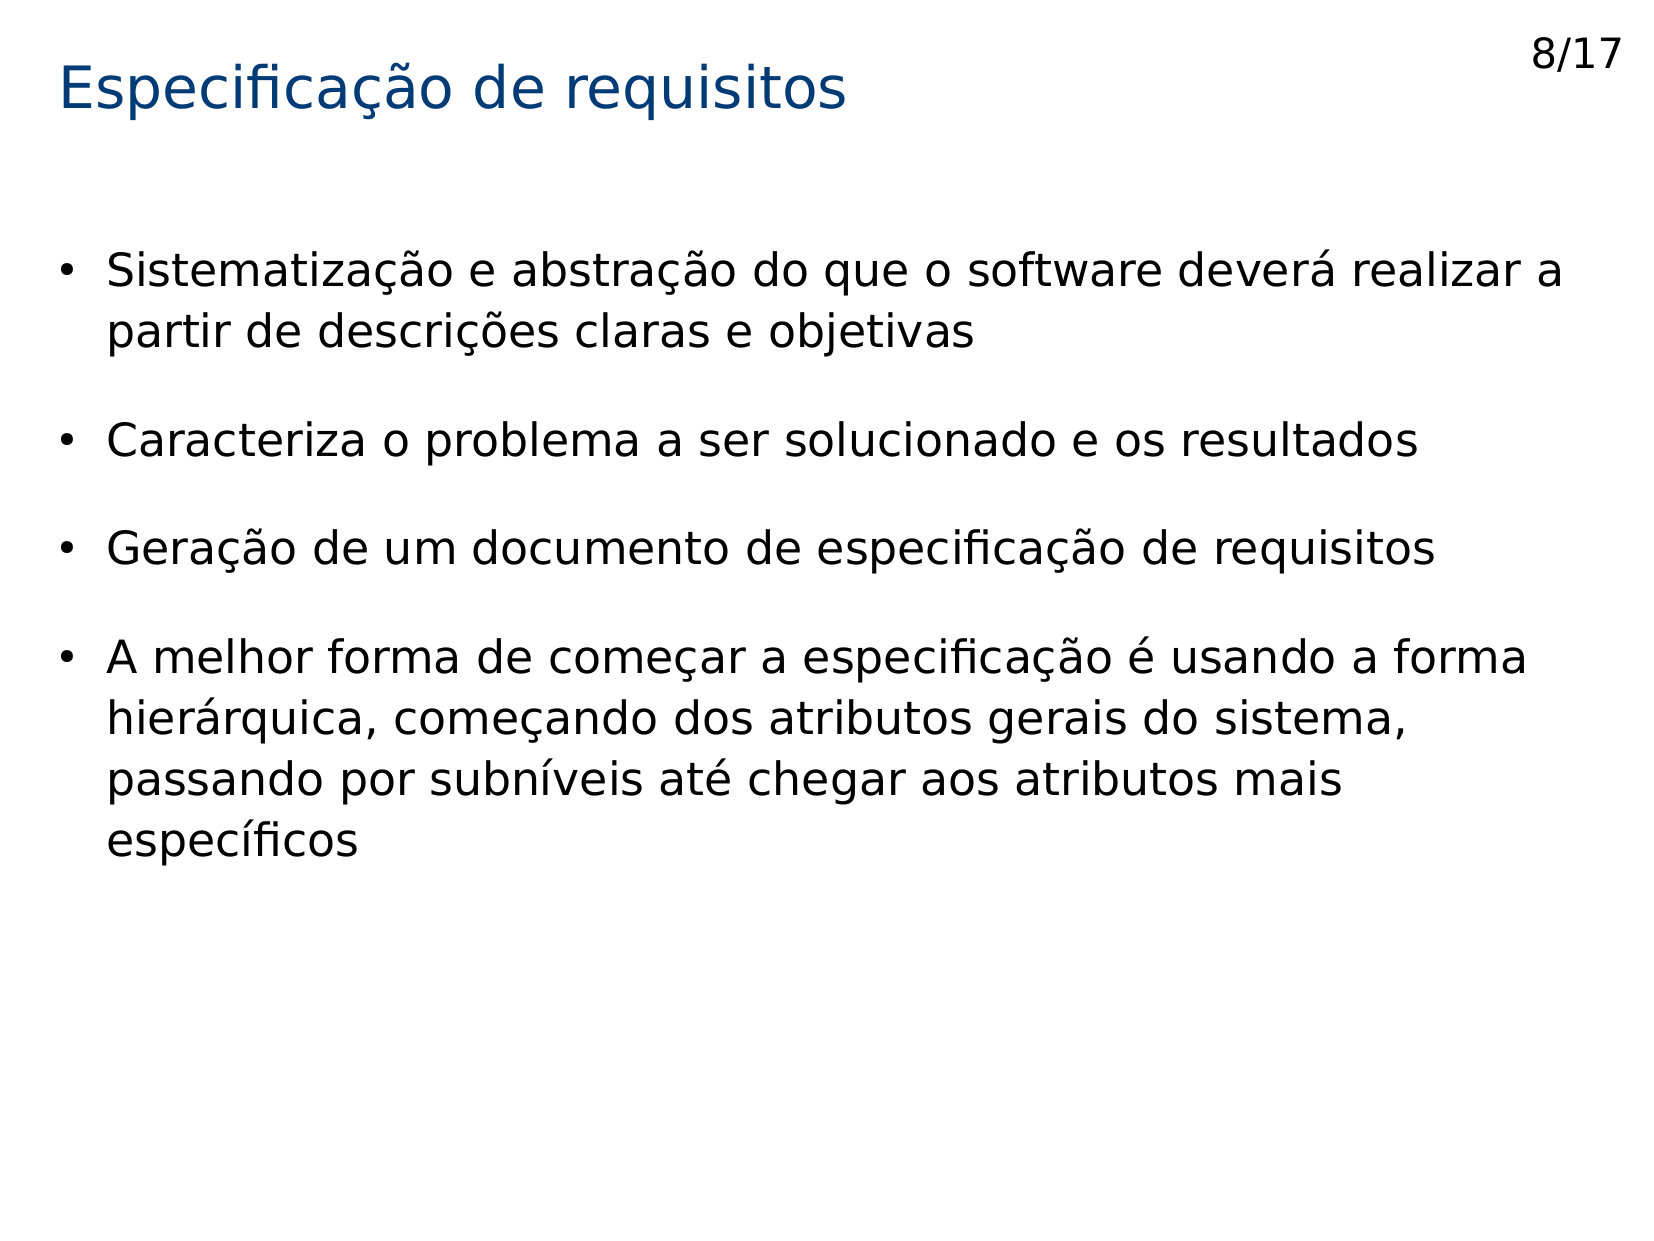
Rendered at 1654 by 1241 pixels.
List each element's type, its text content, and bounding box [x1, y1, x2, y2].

list Sistematização e abstração do que o software deverá realizar a partir de descrições claras e objetivas Caracteriza o problema a ser solucionado e os resultados Geração de um documento de especificação de requisitos A melhor forma de começar a especificação é usando a forma hierárquica, começando dos atributos gerais do sistema, passando por subníveis até chegar aos atributos mais específicos [59, 236, 1595, 1211]
title Especificação de requisitos [59, 29, 1506, 148]
